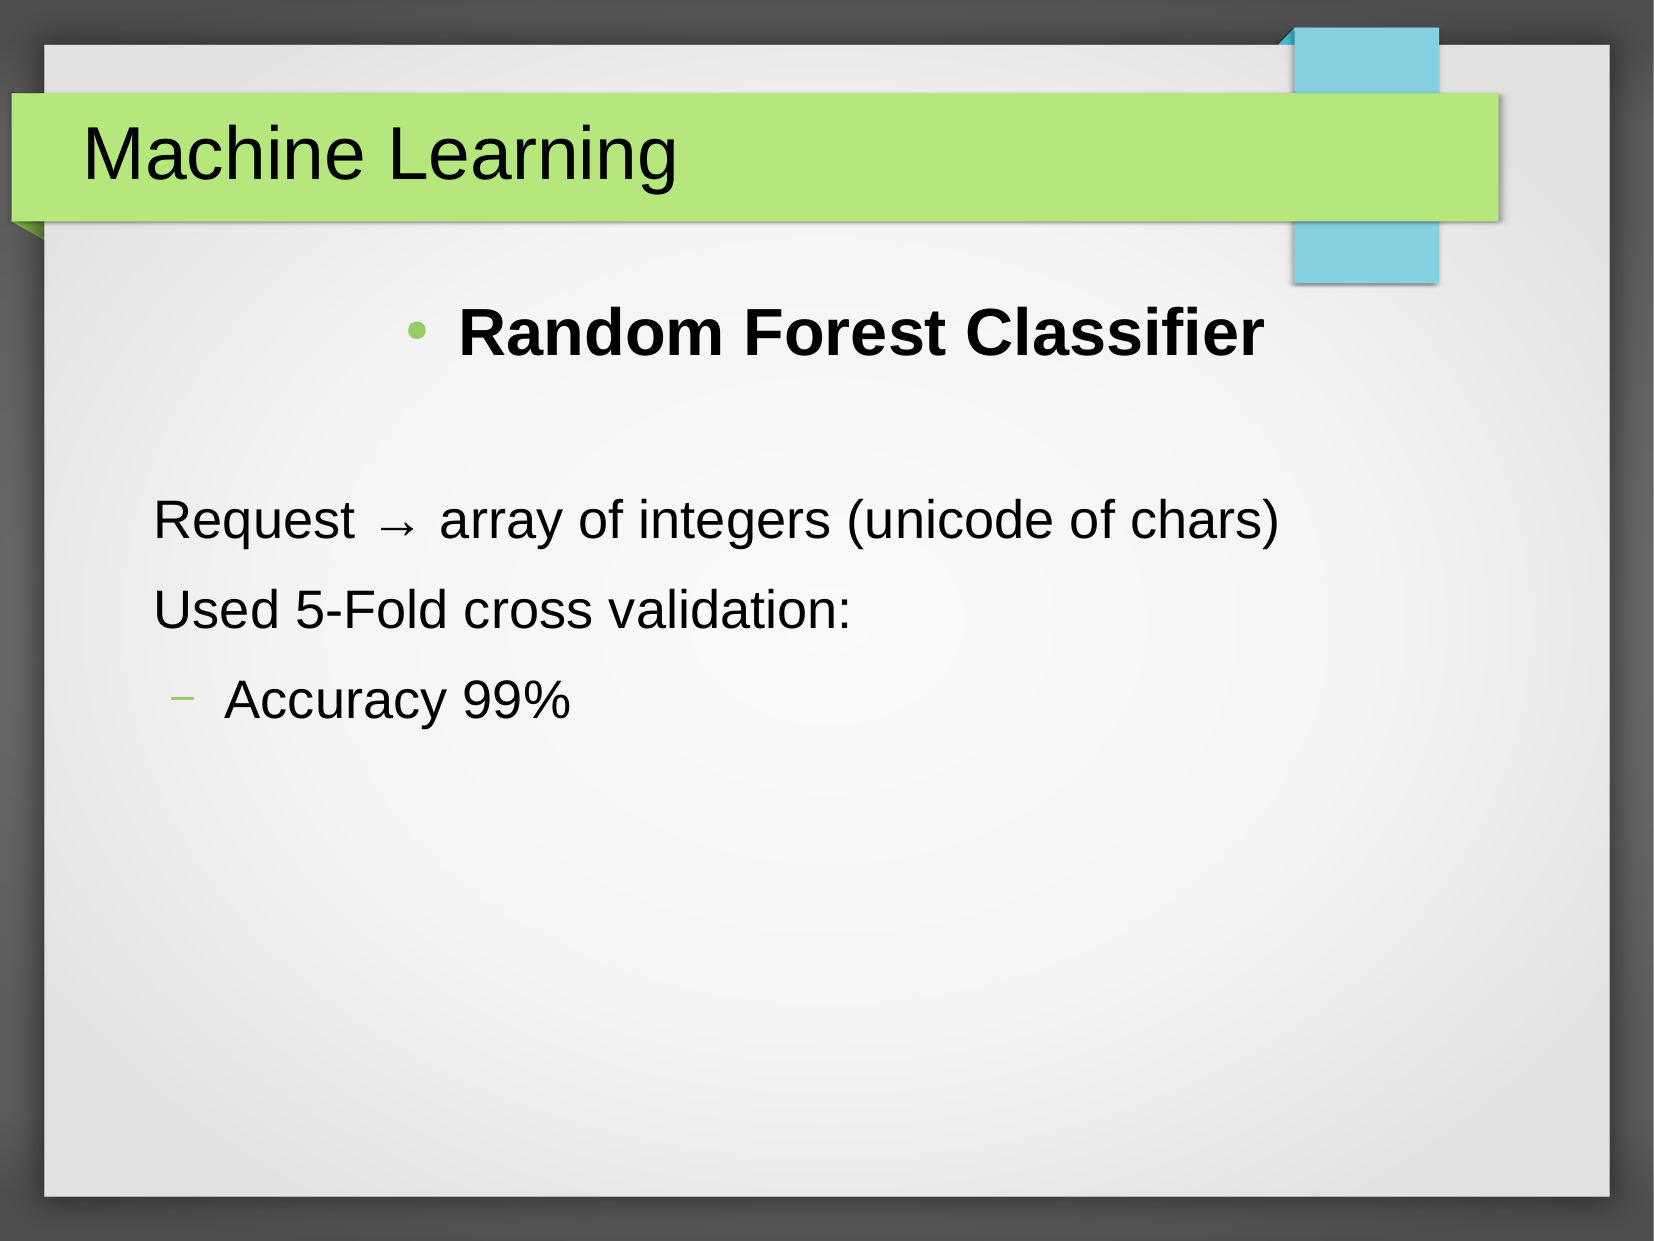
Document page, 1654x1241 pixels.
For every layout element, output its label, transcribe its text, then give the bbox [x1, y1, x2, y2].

title Machine Learning [82, 94, 1264, 213]
picture [0, 0, 1654, 1241]
list Random Forest Classifier Request → array of integers (unicode of chars) Used 5-Fold cross validation: Accuracy 99% [82, 295, 1571, 1015]
